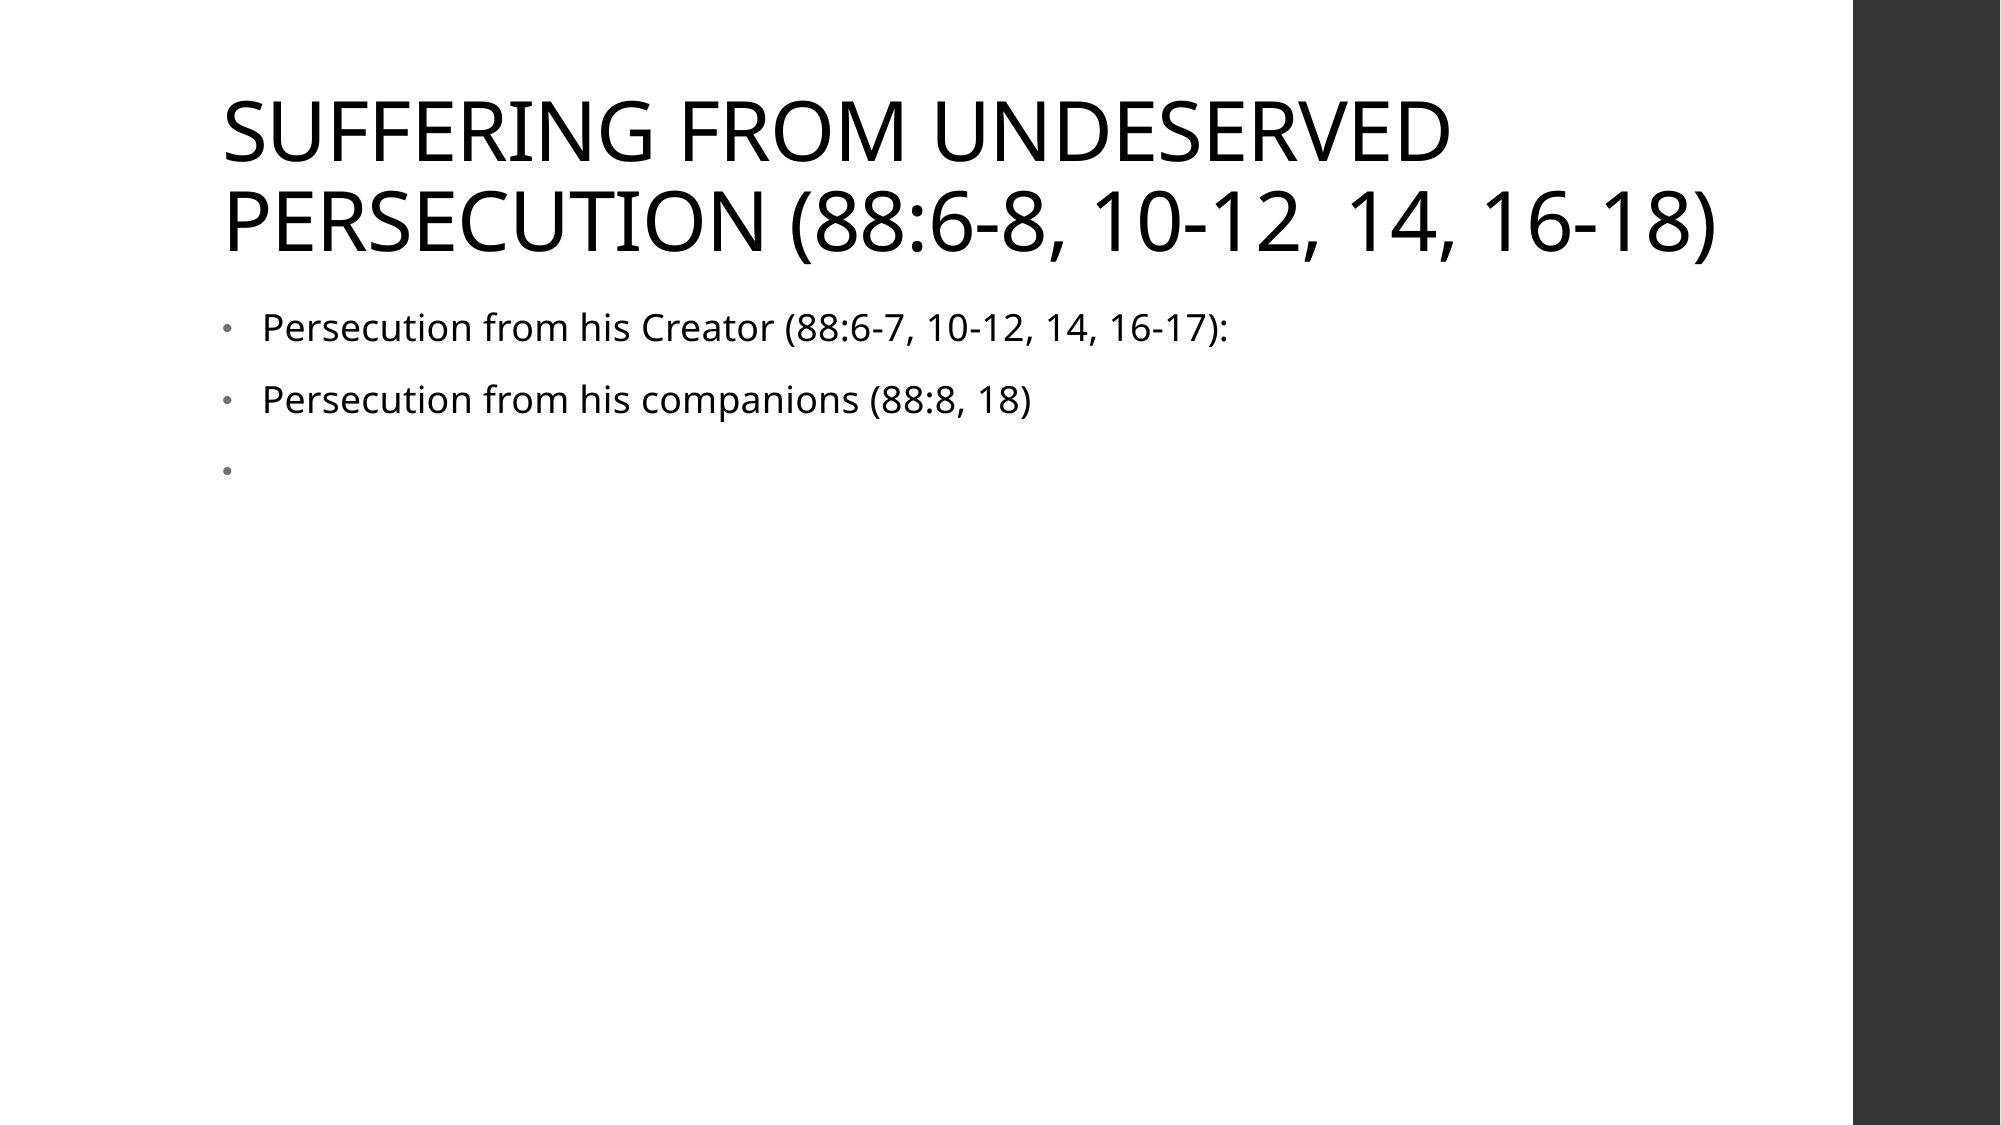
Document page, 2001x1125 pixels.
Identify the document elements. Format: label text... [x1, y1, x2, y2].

list Persecution from his Creator (88:6-7, 10-12, 14, 16-17): Persecution from his companions (88:8, 18) [206, 299, 1617, 1014]
title SUFFERING FROM UNDESERVED PERSECUTION (88:6-8, 10-12, 14, 16-18) [206, 60, 1797, 278]
